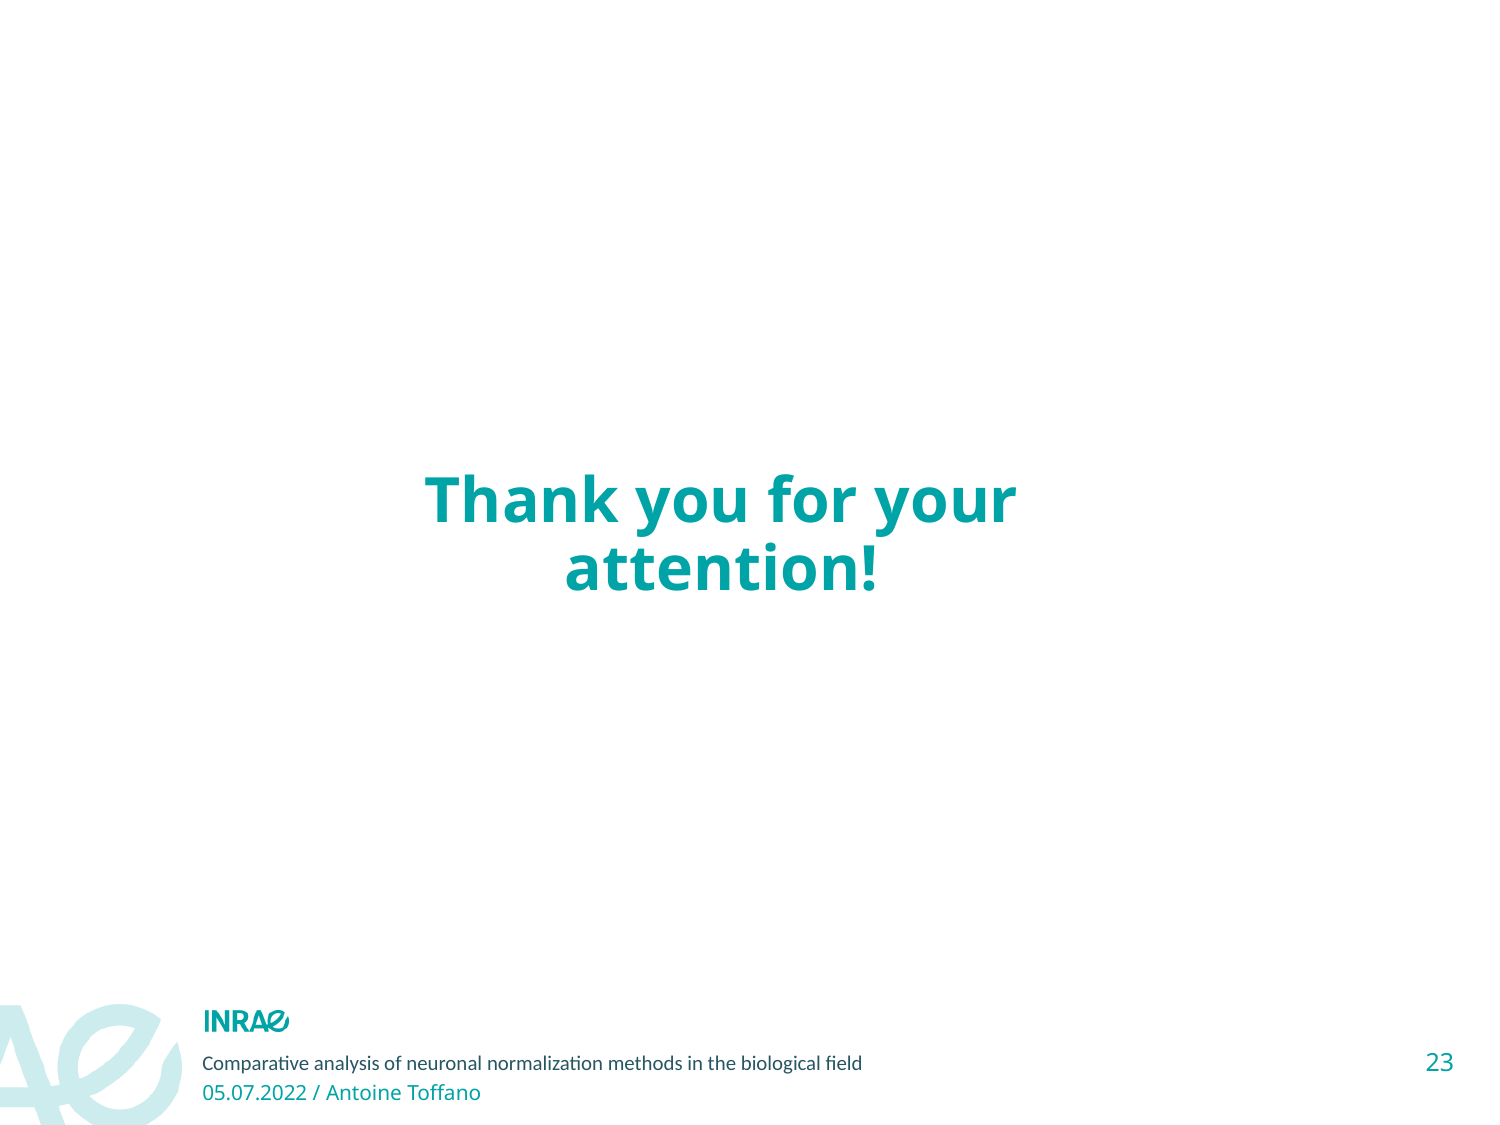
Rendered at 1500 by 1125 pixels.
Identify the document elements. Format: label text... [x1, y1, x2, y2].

text_box Thank you for your attention! [348, 463, 1110, 610]
picture [0, 996, 328, 1125]
